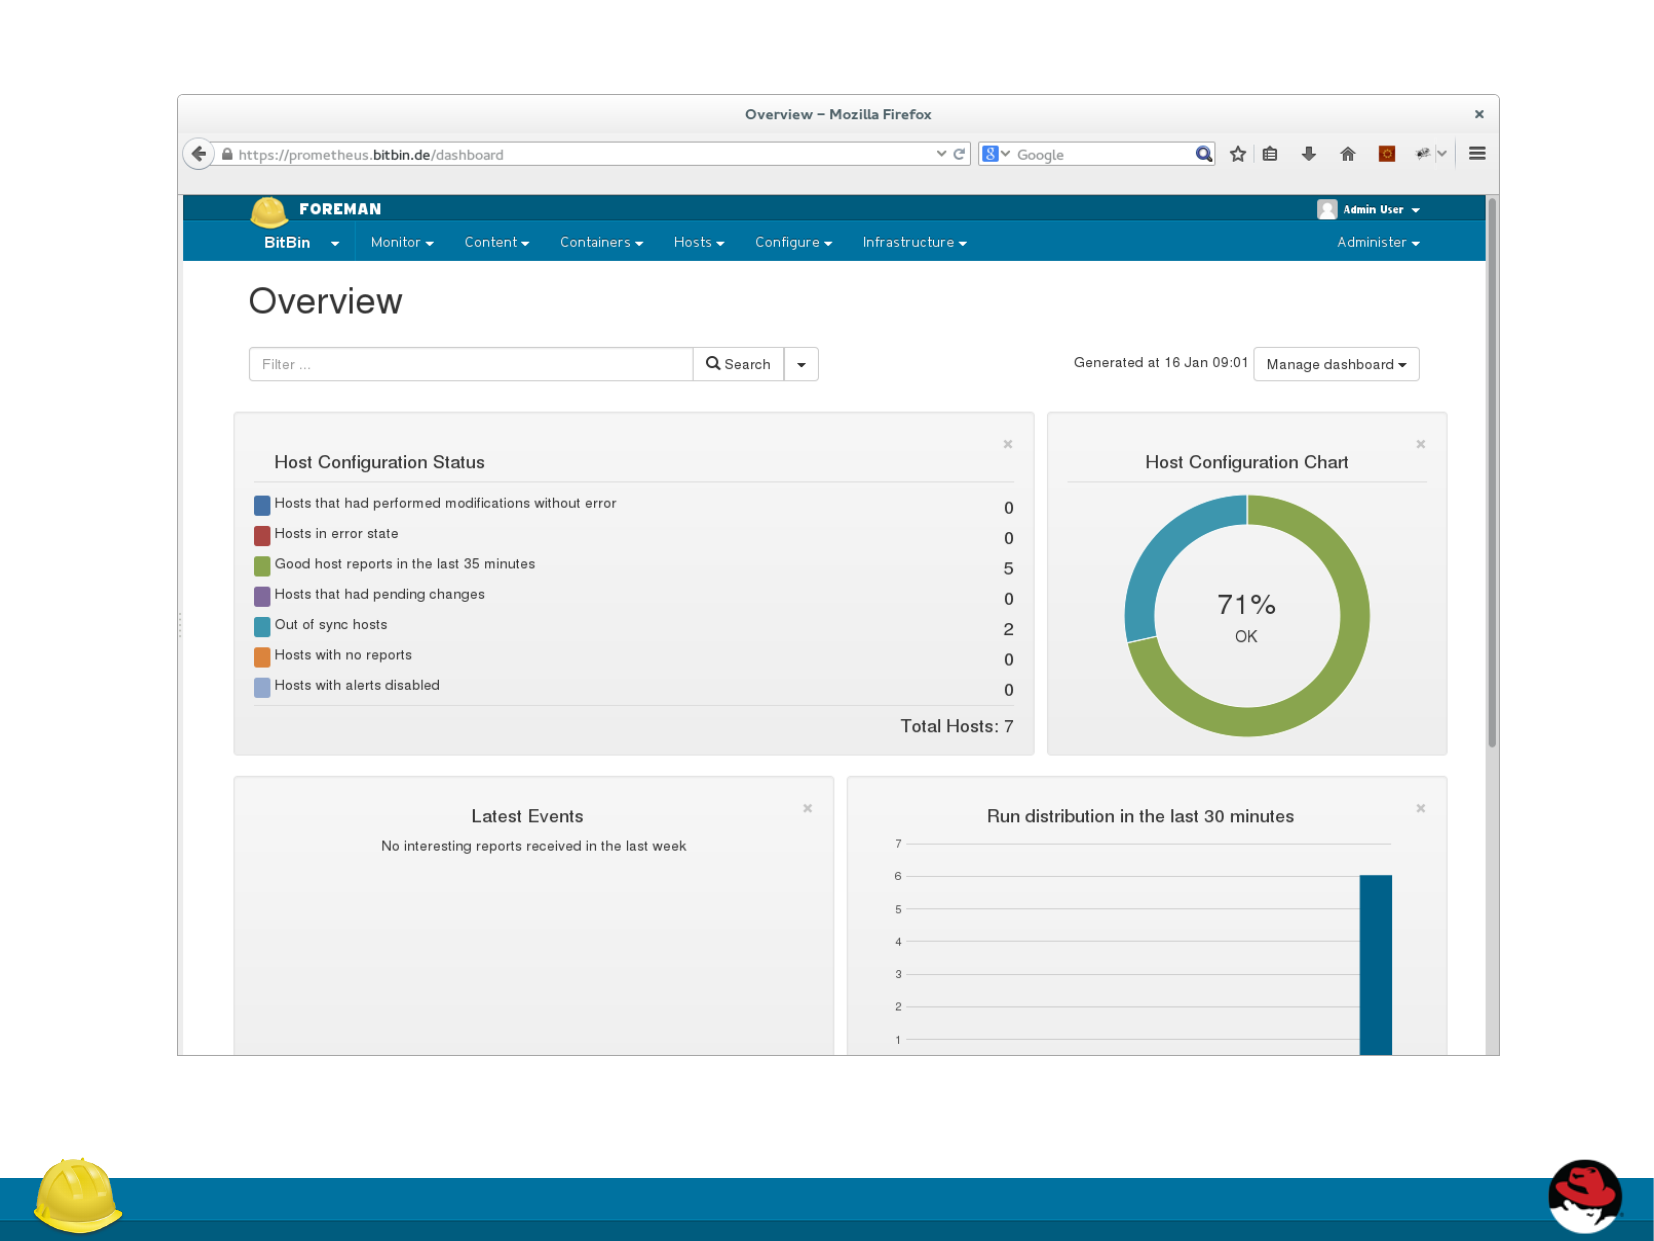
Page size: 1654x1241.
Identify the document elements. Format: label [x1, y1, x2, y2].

picture [23, 1145, 130, 1235]
picture [177, 94, 1501, 1056]
picture [1547, 1157, 1630, 1233]
